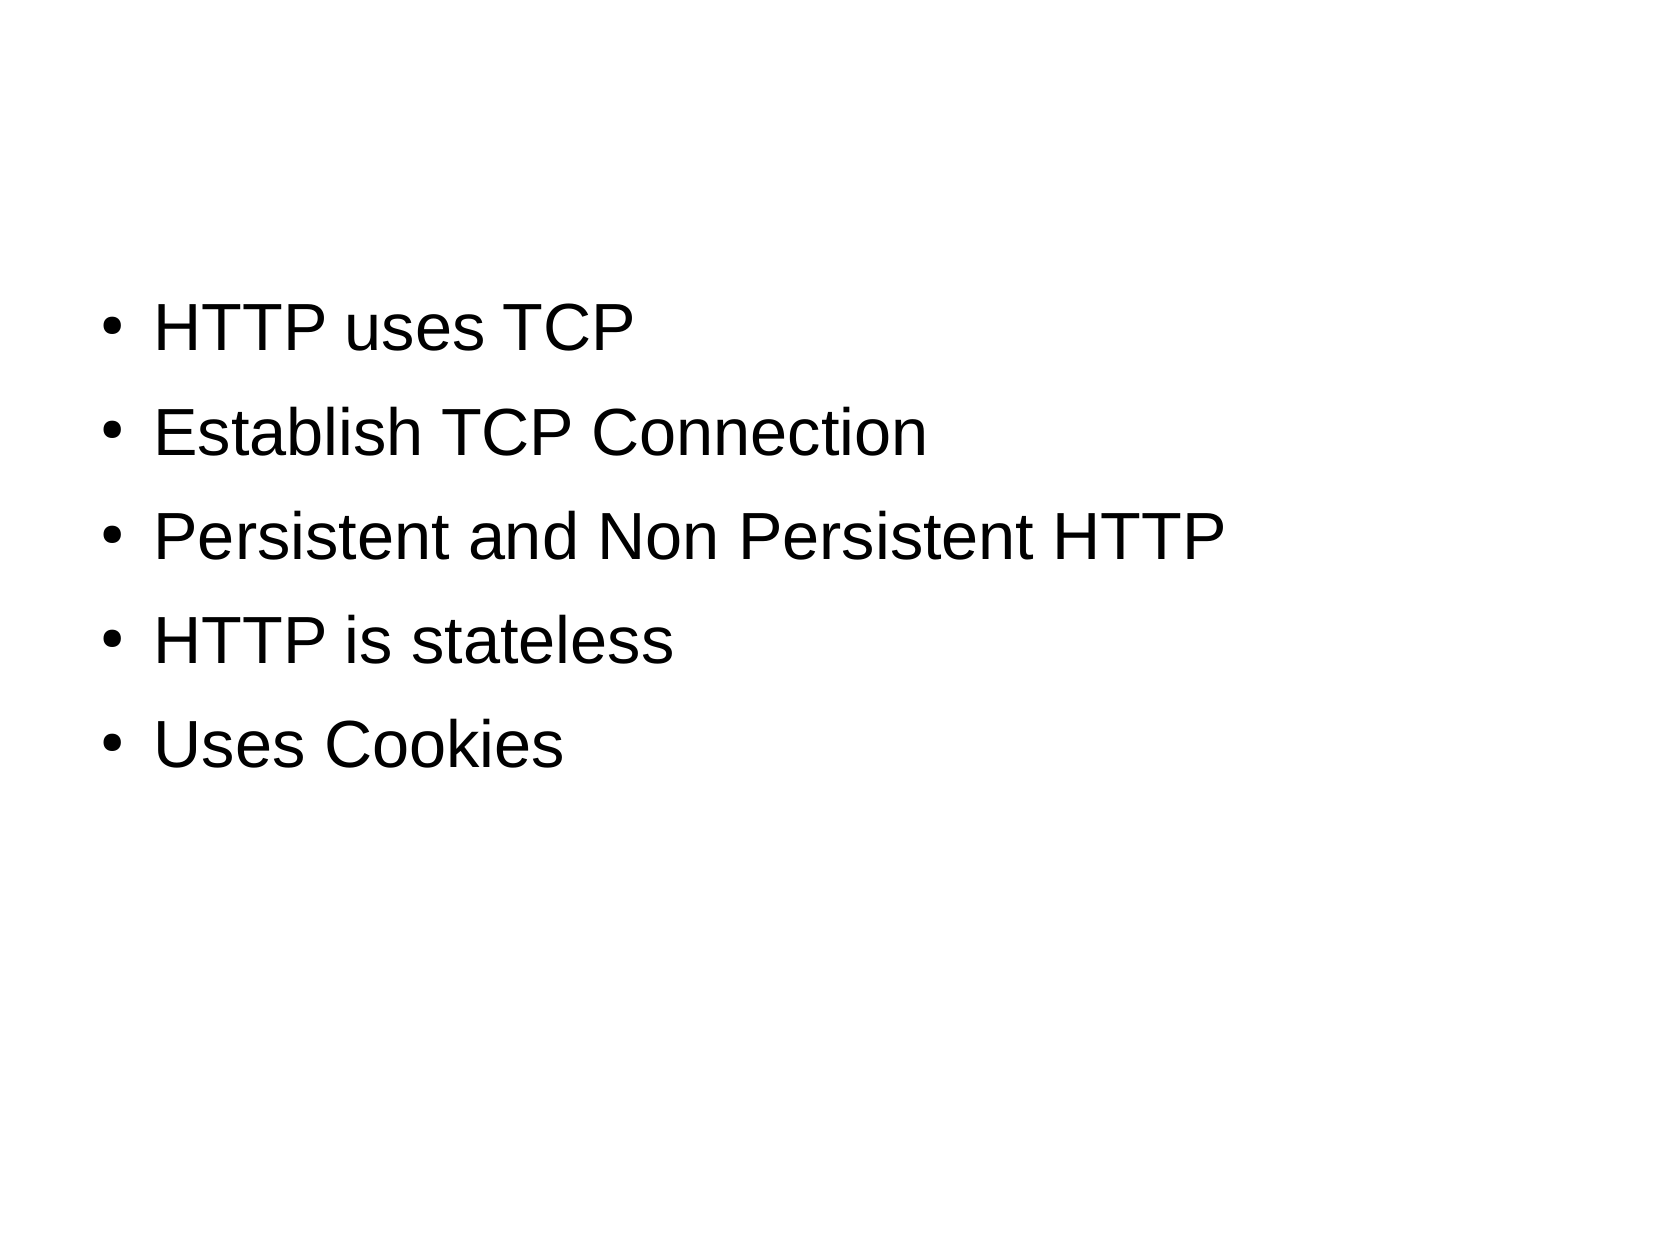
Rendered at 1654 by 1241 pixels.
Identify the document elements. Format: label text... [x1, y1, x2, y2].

list HTTP uses TCP Establish TCP Connection Persistent and Non Persistent HTTP HTTP is stateless Uses Cookies [82, 290, 1571, 1010]
